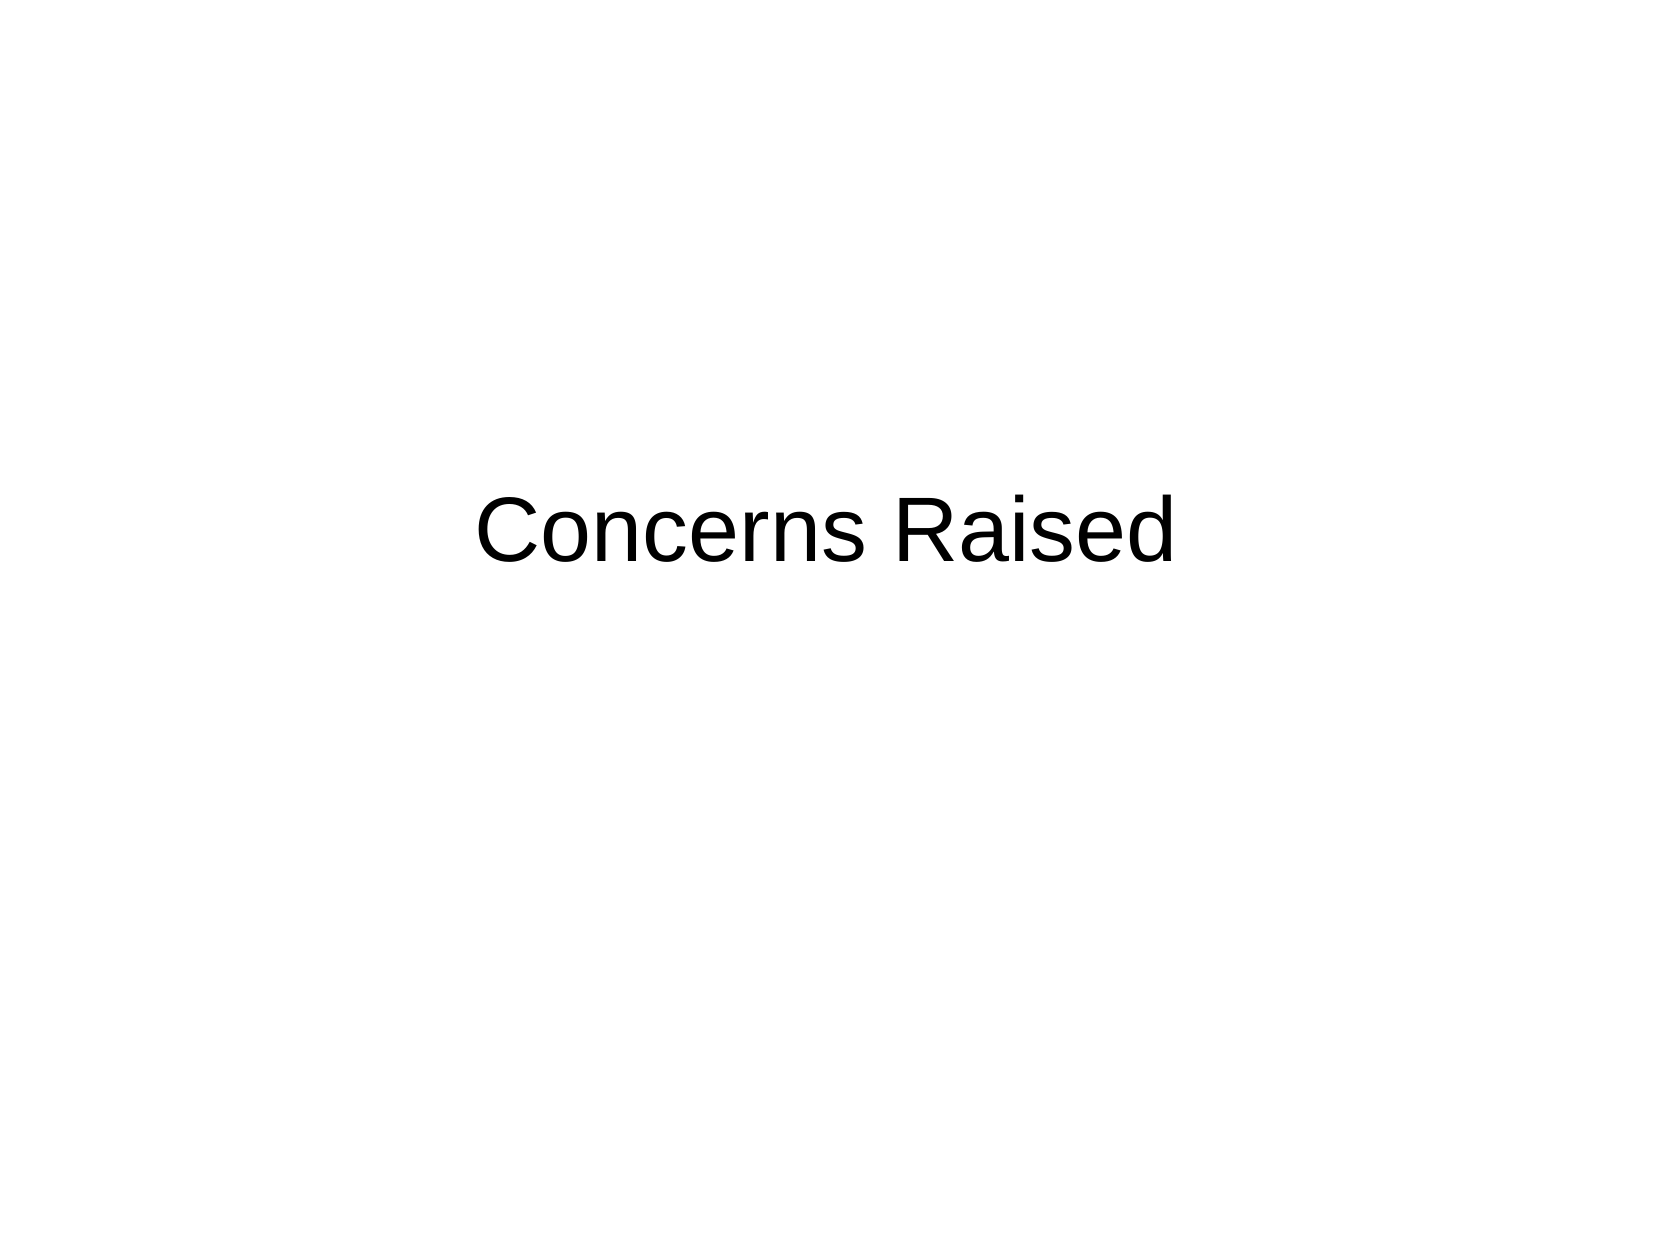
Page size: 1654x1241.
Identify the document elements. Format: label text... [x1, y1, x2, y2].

subtitle Concerns Raised [82, 49, 1571, 1010]
